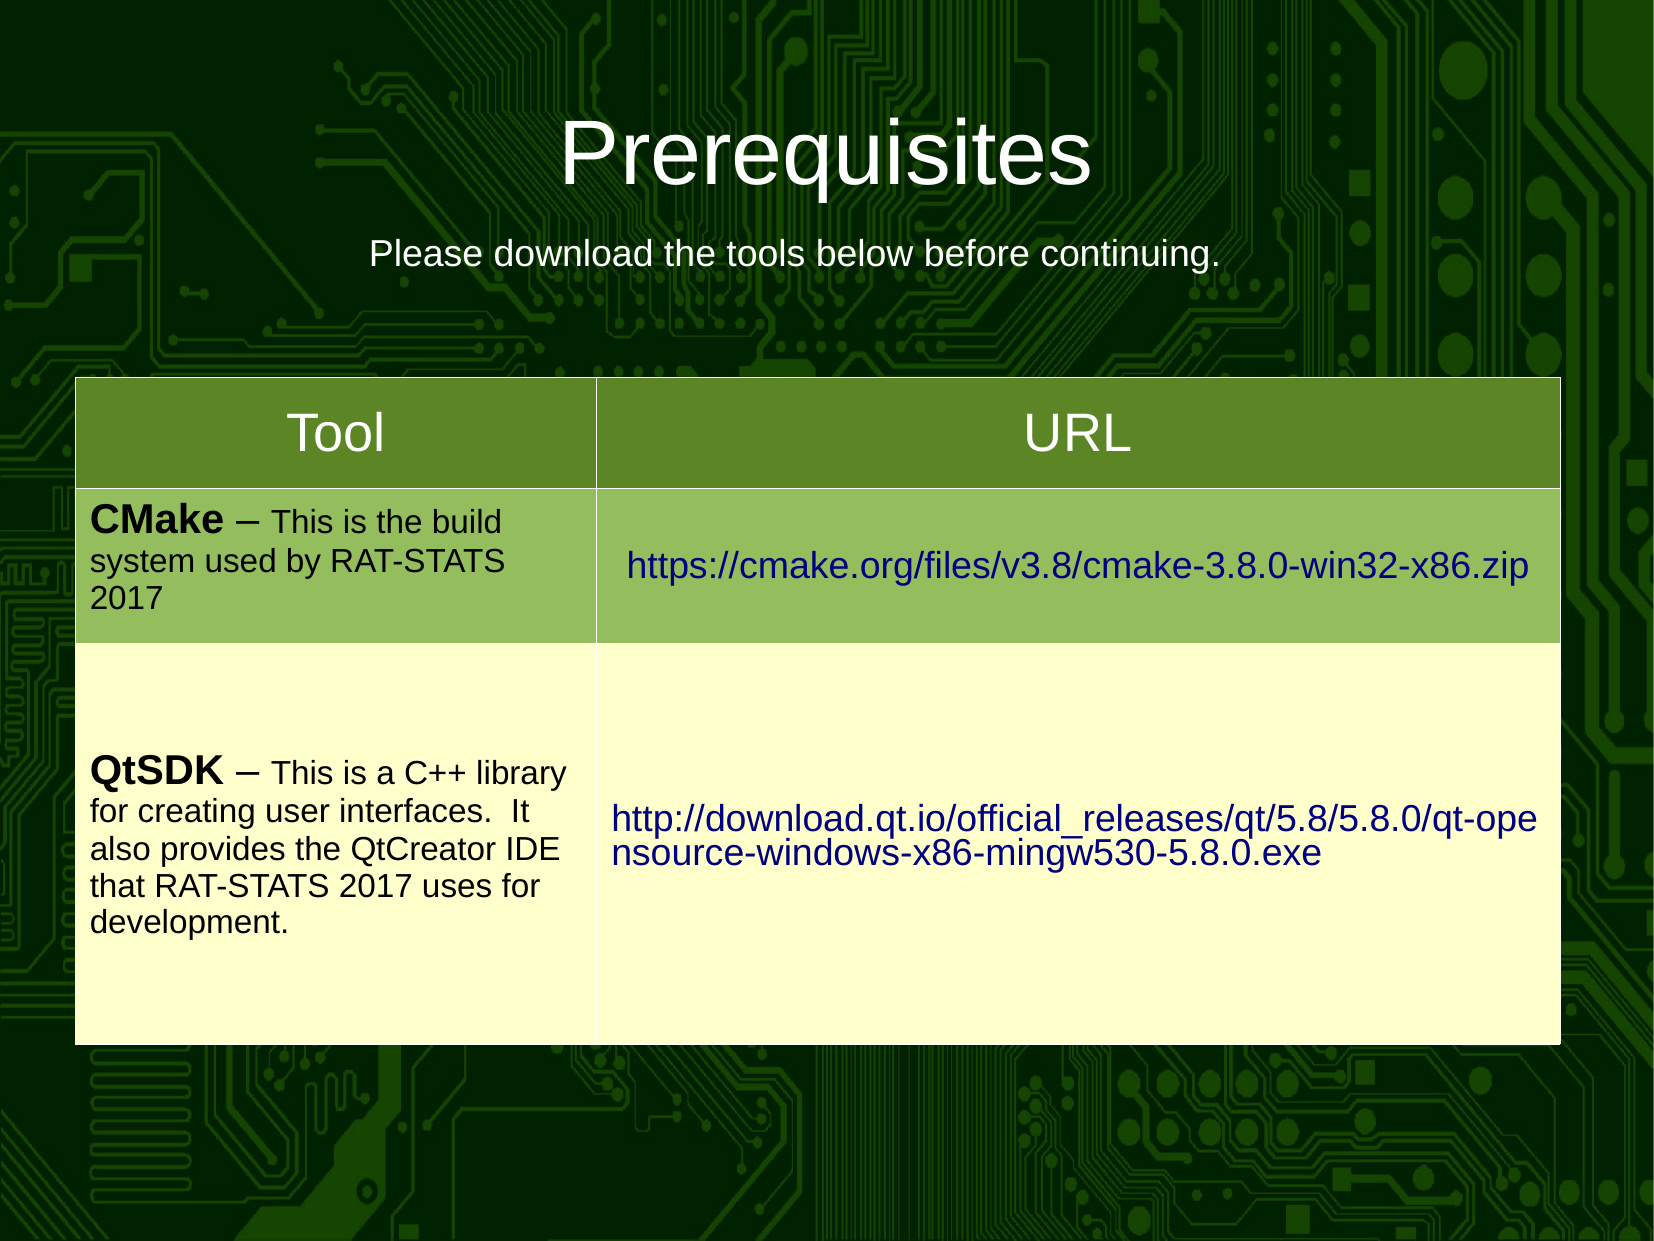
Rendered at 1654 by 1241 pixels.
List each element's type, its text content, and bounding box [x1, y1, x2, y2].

picture [0, 0, 1654, 1241]
table_cell http://download.qt.io/official_releases/qt/5.8/5.8.0/qt-opensource-windows-x86-mingw530-5.8.0.exe [597, 644, 1560, 1044]
title Prerequisites [82, 49, 1571, 257]
table_cell QtSDK – This is a C++ library for creating user interfaces. It also provides the QtCreator IDE that RAT-STATS 2017 uses for development. [76, 644, 596, 1044]
table_header URL [597, 378, 1560, 488]
text_box Please download the tools below before continuing. [150, 225, 1441, 282]
table_cell CMake – This is the build system used by RAT-STATS 2017 [76, 489, 596, 643]
table_header Tool [76, 378, 596, 488]
table_cell https://cmake.org/files/v3.8/cmake-3.8.0-win32-x86.zip [597, 489, 1560, 643]
